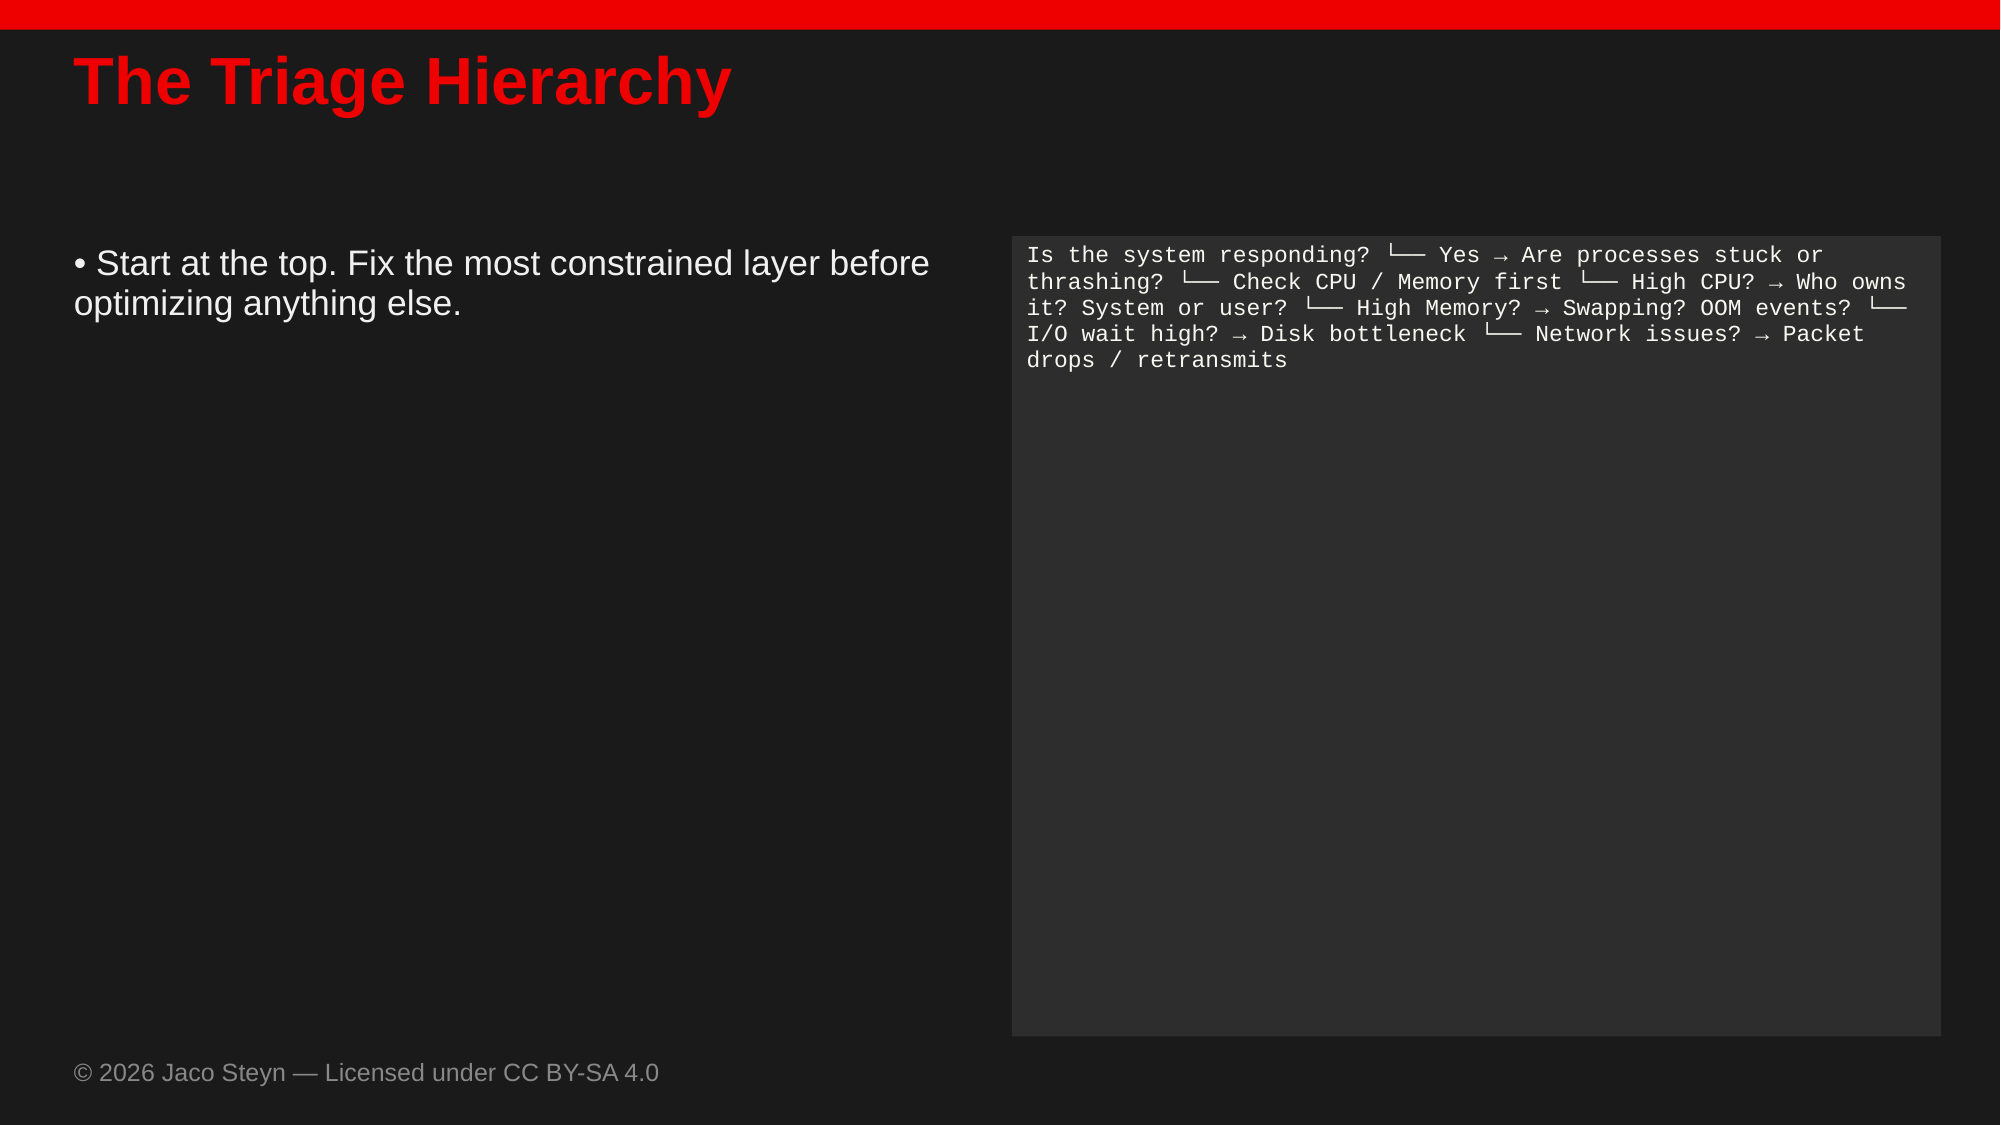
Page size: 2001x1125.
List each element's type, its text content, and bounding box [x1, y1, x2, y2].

text_box [0, 0, 2001, 30]
text_box • Start at the top. Fix the most constrained layer before optimizing anything else. [59, 236, 989, 1037]
text_box The Triage Hierarchy [59, 36, 1942, 208]
text_box Is the system responding? └── Yes → Are processes stuck or thrashing? └── Check CPU / Memory first └── High CPU? → Who owns it? System or user? └── High Memory? → Swapping? OOM events? └── I/O wait high? → Disk bottleneck └── Network issues? → Packet drops / retransmits [1011, 236, 1942, 1037]
text_box © 2026 Jaco Steyn — Licensed under CC BY-SA 4.0 [59, 1051, 1942, 1093]
